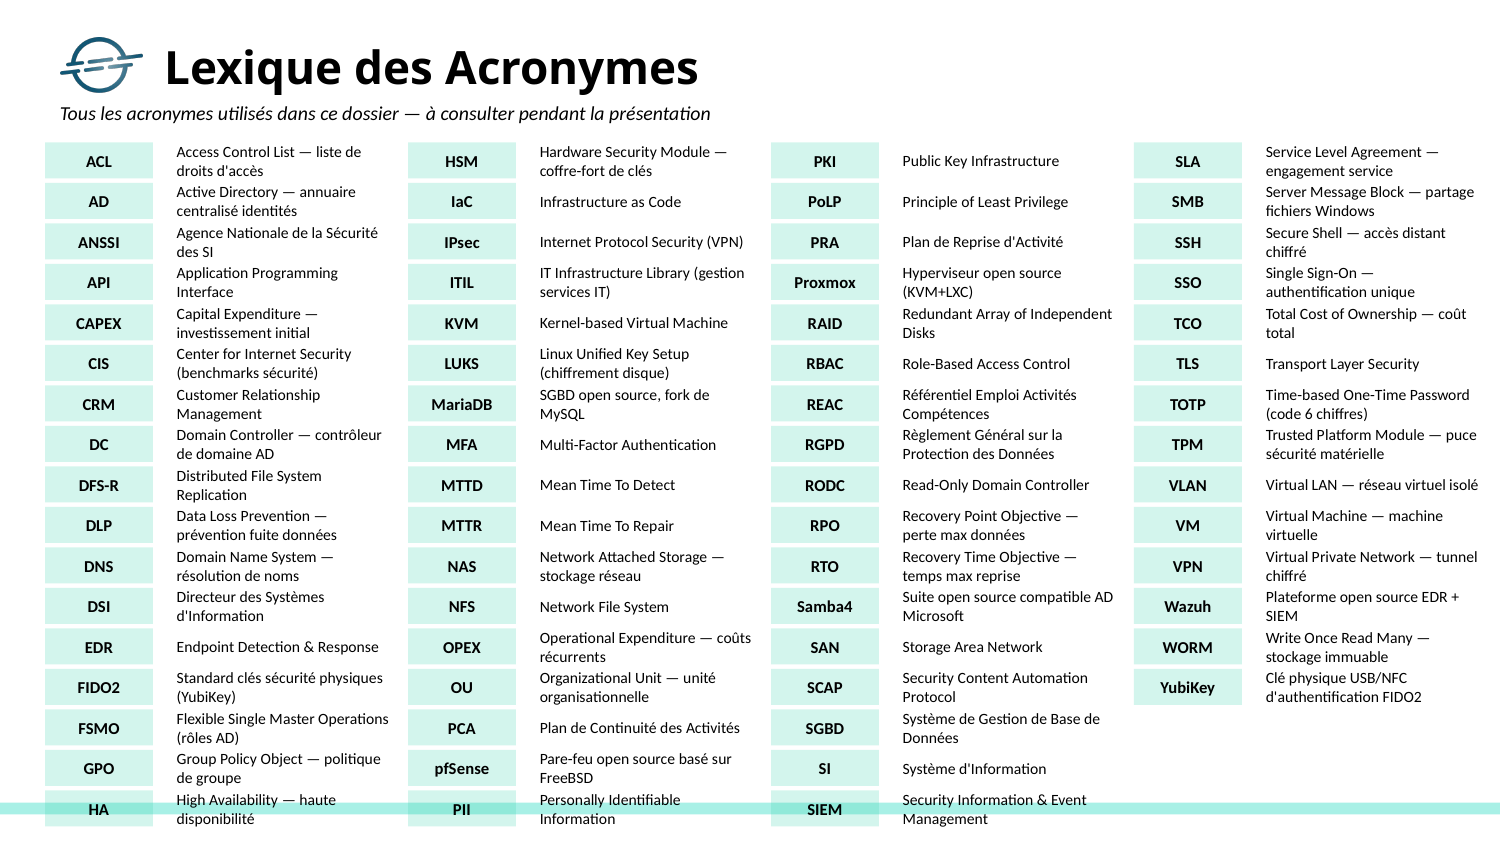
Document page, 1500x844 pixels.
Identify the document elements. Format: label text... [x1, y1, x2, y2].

text_box PoLP [771, 182, 879, 219]
text_box Time-based One-Time Password (code 6 chiffres) [1251, 385, 1494, 422]
text_box Virtual LAN — réseau virtuel isolé [1251, 466, 1494, 503]
text_box Customer Relationship Management [161, 385, 405, 422]
text_box SGBD [771, 709, 879, 746]
text_box Flexible Single Master Operations (rôles AD) [161, 709, 405, 746]
text_box Network Attached Storage — stockage réseau [525, 547, 768, 584]
text_box Lexique des Acronymes [149, 33, 1350, 97]
text_box NAS [408, 547, 516, 584]
text_box TLS [1133, 344, 1242, 381]
text_box Kernel-based Virtual Machine [525, 304, 768, 341]
text_box Service Level Agreement — engagement service [1251, 142, 1494, 179]
text_box Distributed File System Replication [161, 466, 405, 503]
text_box IT Infrastructure Library (gestion services IT) [525, 263, 768, 300]
text_box VLAN [1133, 466, 1242, 503]
text_box SLA [1133, 142, 1242, 179]
text_box HSM [408, 142, 516, 179]
text_box Domain Controller — contrôleur de domaine AD [161, 425, 405, 462]
text_box Role-Based Access Control [888, 344, 1131, 381]
text_box SSH [1133, 223, 1242, 260]
text_box SGBD open source, fork de MySQL [525, 385, 768, 422]
text_box DC [45, 425, 153, 462]
text_box Pare-feu open source basé sur FreeBSD [525, 749, 768, 786]
text_box CAPEX [45, 304, 153, 341]
text_box Règlement Général sur la Protection des Données [888, 425, 1131, 462]
text_box GPO [45, 749, 153, 786]
text_box DFS-R [45, 466, 153, 503]
text_box WORM [1133, 628, 1242, 665]
text_box RTO [771, 547, 879, 584]
text_box Total Cost of Ownership — coût total [1251, 304, 1494, 341]
text_box TCO [1133, 304, 1242, 341]
text_box Principle of Least Privilege [888, 182, 1131, 219]
text_box [516, 802, 525, 815]
text_box Clé physique USB/NFC d'authentification FIDO2 [1251, 668, 1494, 705]
text_box Hyperviseur open source (KVM+LXC) [888, 263, 1131, 300]
text_box Server Message Block — partage fichiers Windows [1251, 182, 1494, 219]
text_box Recovery Point Objective — perte max données [888, 506, 1131, 543]
text_box Mean Time To Detect [525, 466, 768, 503]
text_box TOTP [1133, 385, 1242, 422]
text_box SSO [1133, 263, 1242, 300]
text_box Application Programming Interface [161, 263, 405, 300]
text_box Group Policy Object — politique de groupe [161, 749, 405, 786]
text_box PCA [408, 709, 516, 746]
picture [60, 37, 143, 93]
text_box Trusted Platform Module — puce sécurité matérielle [1251, 425, 1494, 462]
text_box RODC [771, 466, 879, 503]
text_box Système d'Information [888, 749, 1131, 786]
text_box TPM [1133, 425, 1242, 462]
text_box PRA [771, 223, 879, 260]
text_box Infrastructure as Code [525, 182, 768, 219]
text_box RAID [771, 304, 879, 341]
text_box ITIL [408, 263, 516, 300]
text_box Virtual Machine — machine virtuelle [1251, 506, 1494, 543]
text_box Virtual Private Network — tunnel chiffré [1251, 547, 1494, 584]
text_box [1131, 802, 1500, 815]
text_box MariaDB [408, 385, 516, 422]
text_box LUKS [408, 344, 516, 381]
text_box Recovery Time Objective — temps max reprise [888, 547, 1131, 584]
text_box Samba4 [771, 587, 879, 624]
text_box MFA [408, 425, 516, 462]
text_box PKI [771, 142, 879, 179]
text_box Wazuh [1133, 587, 1242, 624]
text_box IPsec [408, 223, 516, 260]
text_box Public Key Infrastructure [888, 142, 1131, 179]
text_box MTTD [408, 466, 516, 503]
text_box [153, 802, 161, 815]
text_box Suite open source compatible AD Microsoft [888, 587, 1131, 624]
text_box OPEX [408, 628, 516, 665]
text_box Système de Gestion de Base de Données [888, 709, 1131, 746]
text_box Proxmox [771, 263, 879, 300]
text_box RBAC [771, 344, 879, 381]
text_box SCAP [771, 668, 879, 705]
text_box Data Loss Prevention — prévention fuite données [161, 506, 405, 543]
text_box DLP [45, 506, 153, 543]
text_box VM [1133, 506, 1242, 543]
text_box pfSense [408, 749, 516, 786]
text_box CRM [45, 385, 153, 422]
text_box Référentiel Emploi Activités Compétences [888, 385, 1131, 422]
text_box SIEM [771, 790, 879, 827]
text_box [879, 802, 888, 815]
text_box Multi-Factor Authentication [525, 425, 768, 462]
text_box Agence Nationale de la Sécurité des SI [161, 223, 405, 260]
text_box Single Sign-On — authentification unique [1251, 263, 1494, 300]
text_box SAN [771, 628, 879, 665]
text_box Active Directory — annuaire centralisé identités [161, 182, 405, 219]
text_box Read-Only Domain Controller [888, 466, 1131, 503]
text_box Security Content Automation Protocol [888, 668, 1131, 705]
text_box Standard clés sécurité physiques (YubiKey) [161, 668, 405, 705]
text_box OU [408, 668, 516, 705]
text_box AD [45, 182, 153, 219]
text_box ACL [45, 142, 153, 179]
text_box Operational Expenditure — coûts récurrents [525, 628, 768, 665]
text_box SMB [1133, 182, 1242, 219]
text_box Plan de Continuité des Activités [525, 709, 768, 746]
text_box Endpoint Detection & Response [161, 628, 405, 665]
text_box API [45, 263, 153, 300]
text_box FIDO2 [45, 668, 153, 705]
text_box Center for Internet Security (benchmarks sécurité) [161, 344, 405, 381]
text_box SI [771, 749, 879, 786]
text_box [0, 802, 45, 815]
text_box REAC [771, 385, 879, 422]
text_box RPO [771, 506, 879, 543]
text_box IaC [408, 182, 516, 219]
text_box YubiKey [1133, 668, 1242, 705]
text_box Capital Expenditure — investissement initial [161, 304, 405, 341]
text_box Organizational Unit — unité organisationnelle [525, 668, 768, 705]
text_box Redundant Array of Independent Disks [888, 304, 1131, 341]
text_box High Availability — haute disponibilité [161, 790, 405, 827]
text_box Access Control List — liste de droits d'accès [161, 142, 405, 179]
text_box VPN [1133, 547, 1242, 584]
text_box MTTR [408, 506, 516, 543]
text_box Transport Layer Security [1251, 344, 1494, 381]
text_box Security Information & Event Management [888, 790, 1131, 827]
text_box Mean Time To Repair [525, 506, 768, 543]
text_box FSMO [45, 709, 153, 746]
text_box Secure Shell — accès distant chiffré [1251, 223, 1494, 260]
text_box EDR [45, 628, 153, 665]
text_box RGPD [771, 425, 879, 462]
text_box CIS [45, 344, 153, 381]
text_box DNS [45, 547, 153, 584]
text_box Internet Protocol Security (VPN) [525, 223, 768, 260]
text_box KVM [408, 304, 516, 341]
text_box Plan de Reprise d'Activité [888, 223, 1131, 260]
text_box ANSSI [45, 223, 153, 260]
text_box NFS [408, 587, 516, 624]
text_box Hardware Security Module — coffre-fort de clés [525, 142, 768, 179]
text_box Plateforme open source EDR + SIEM [1251, 587, 1494, 624]
text_box Storage Area Network [888, 628, 1131, 665]
text_box DSI [45, 587, 153, 624]
text_box Personally Identifiable Information [525, 790, 768, 827]
text_box Domain Name System — résolution de noms [161, 547, 405, 584]
text_box Write Once Read Many — stockage immuable [1251, 628, 1494, 665]
text_box Directeur des Systèmes d'Information [161, 587, 405, 624]
text_box PII [408, 790, 516, 827]
text_box Tous les acronymes utilisés dans ce dossier — à consulter pendant la présentation [44, 97, 1455, 128]
text_box HA [45, 790, 153, 827]
text_box Linux Unified Key Setup (chiffrement disque) [525, 344, 768, 381]
text_box Network File System [525, 587, 768, 624]
